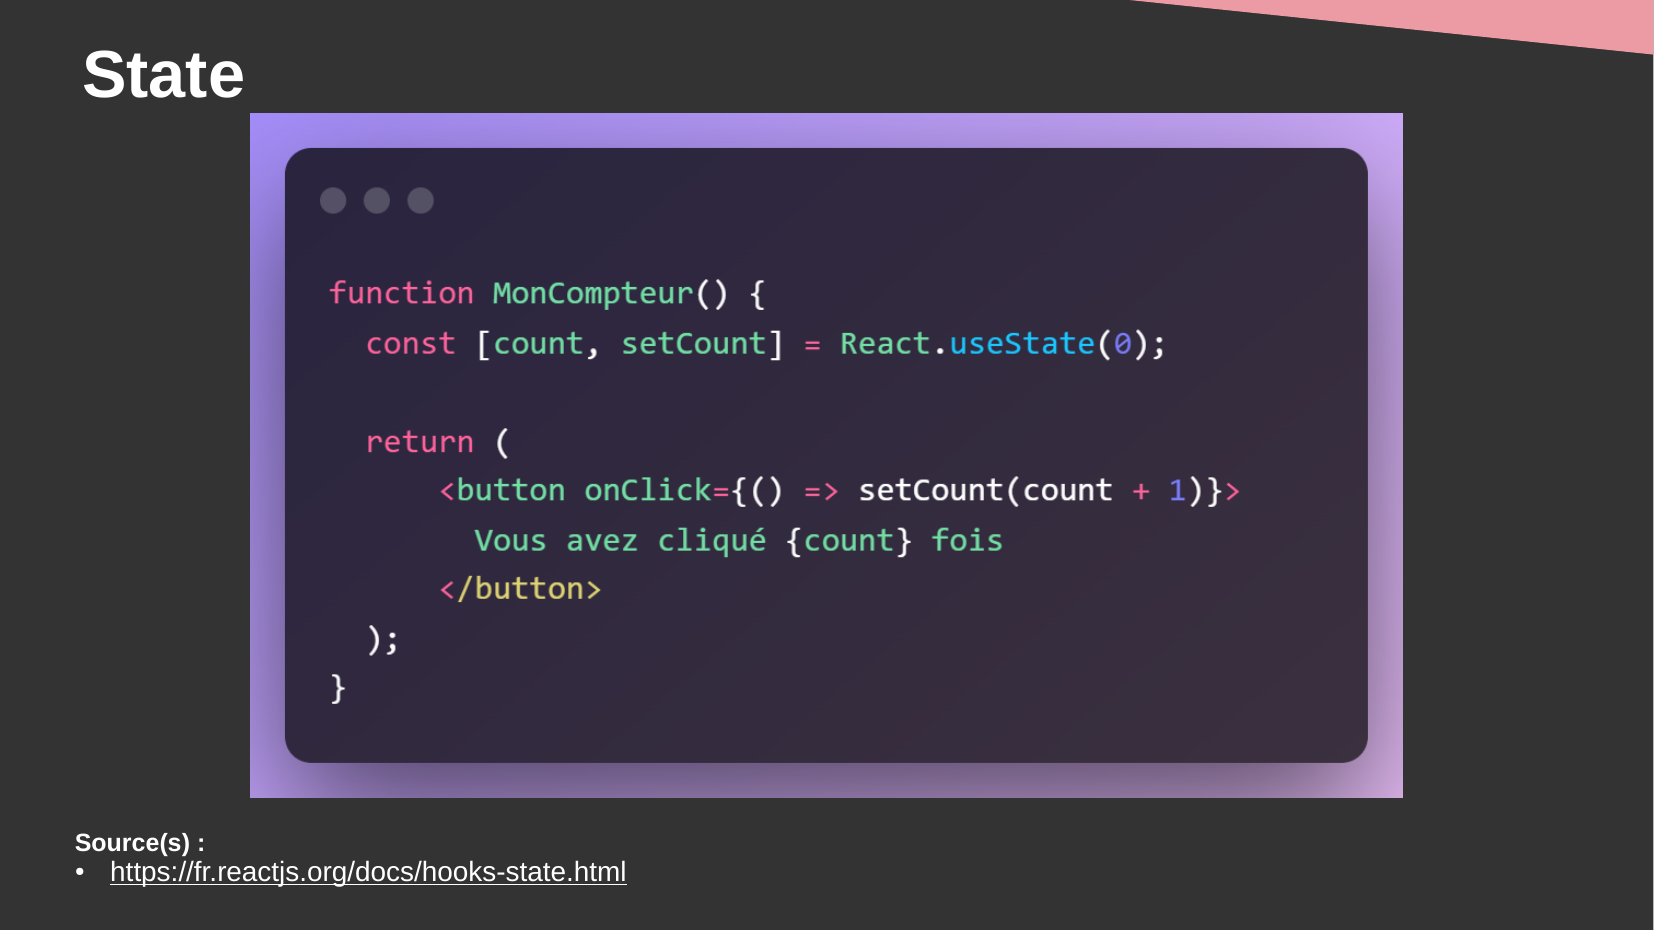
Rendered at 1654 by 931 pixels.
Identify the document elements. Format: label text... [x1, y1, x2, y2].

picture [250, 113, 1403, 798]
text_box Source(s) : https://fr.reactjs.org/docs/hooks-state.html [59, 821, 1546, 906]
title State [82, 37, 1571, 114]
text_box [1129, 0, 1654, 55]
